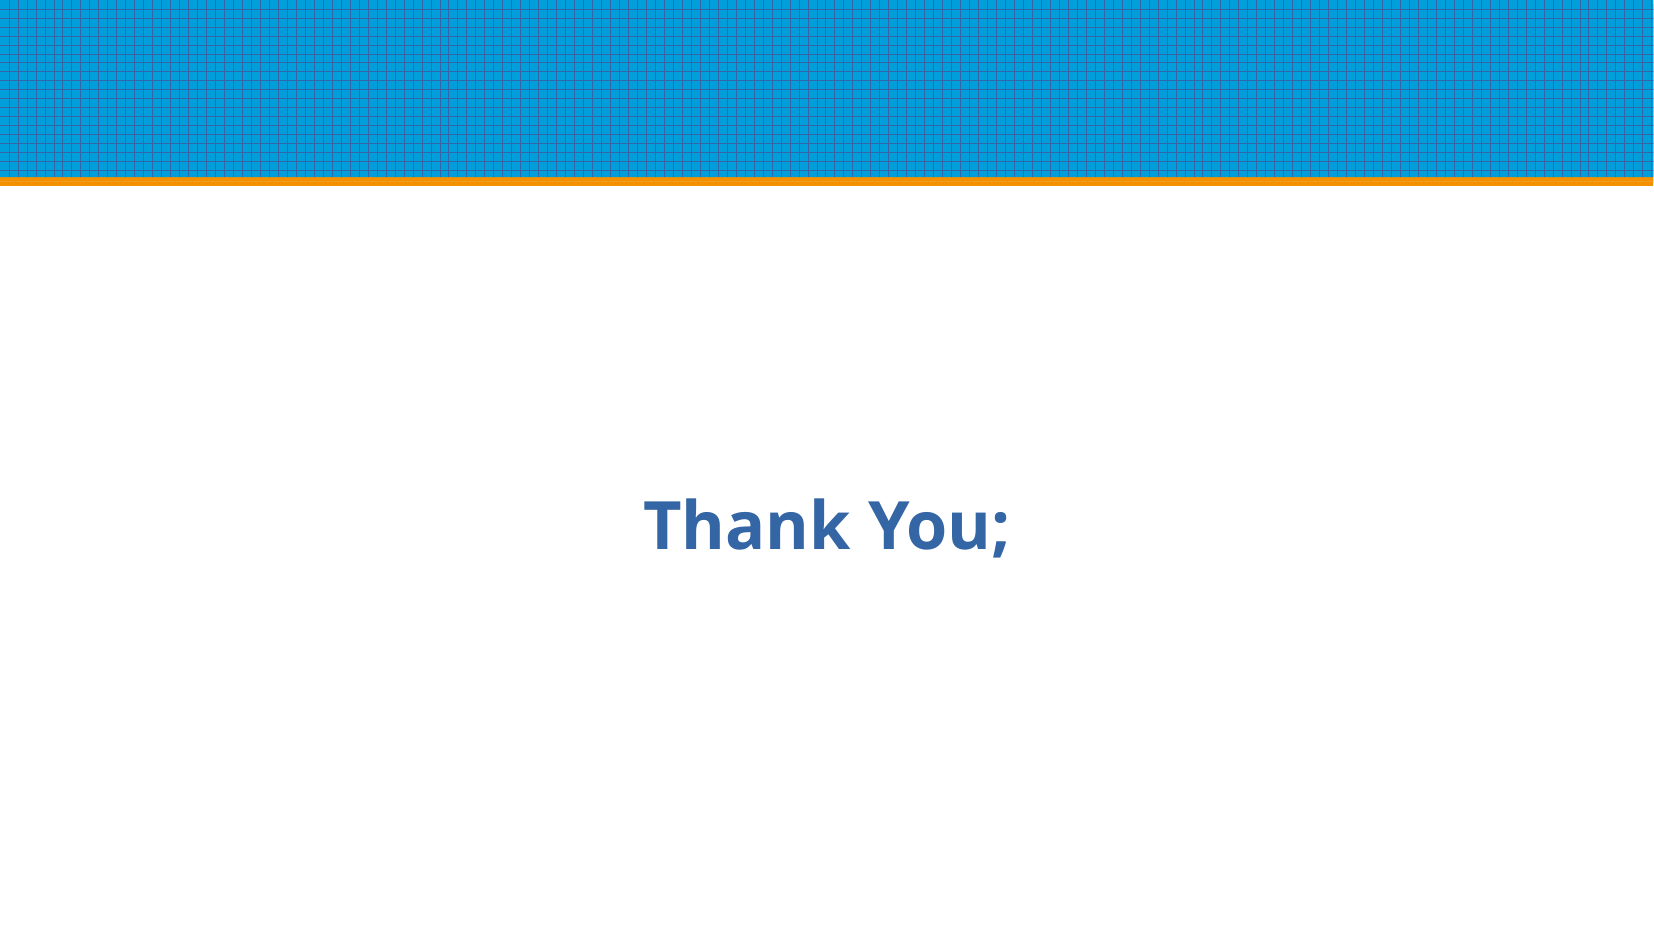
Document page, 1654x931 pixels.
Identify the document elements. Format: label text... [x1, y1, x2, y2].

subtitle Thank You; [82, 236, 1571, 813]
